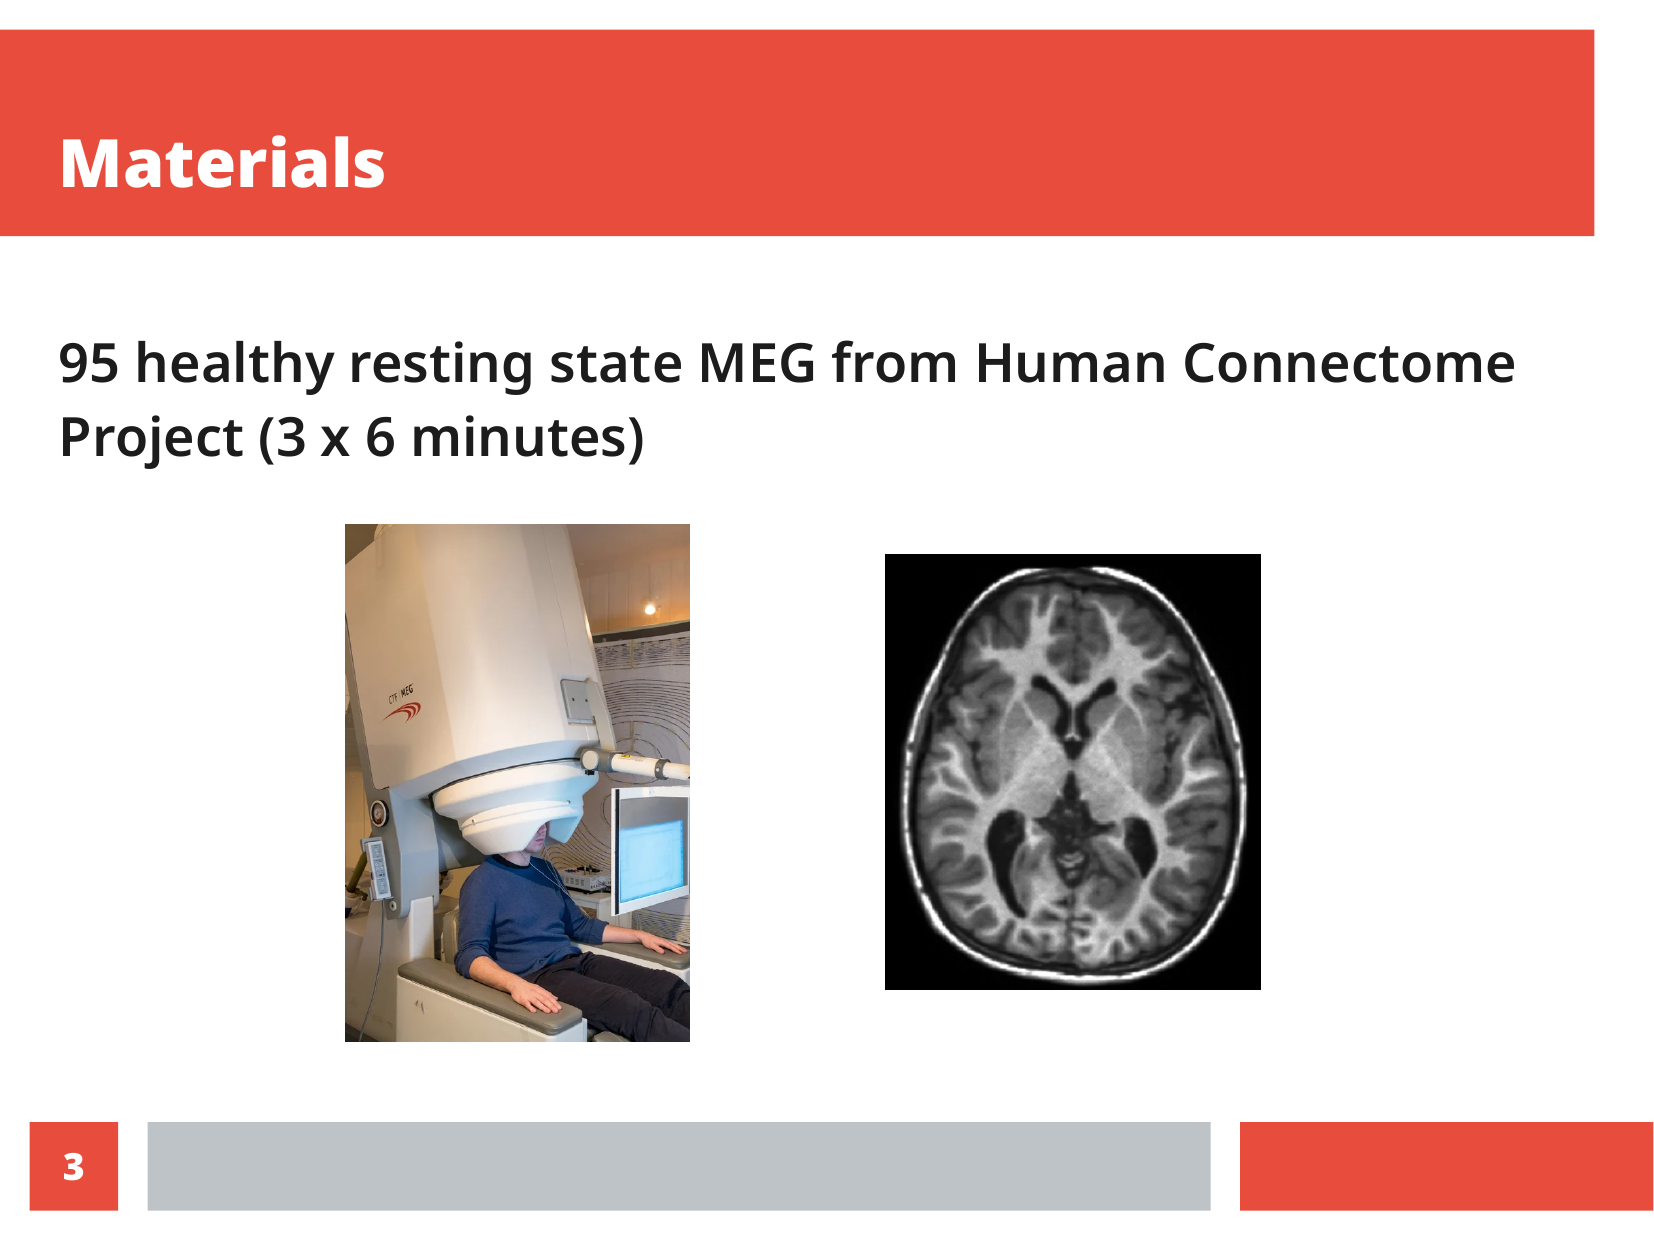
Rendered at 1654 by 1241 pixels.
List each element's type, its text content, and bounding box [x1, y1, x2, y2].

picture [885, 554, 1261, 990]
title Materials [59, 59, 1595, 207]
list 95 healthy resting state MEG from Human Connectome Project (3 x 6 minutes) [59, 324, 1565, 1093]
picture [345, 524, 690, 1042]
